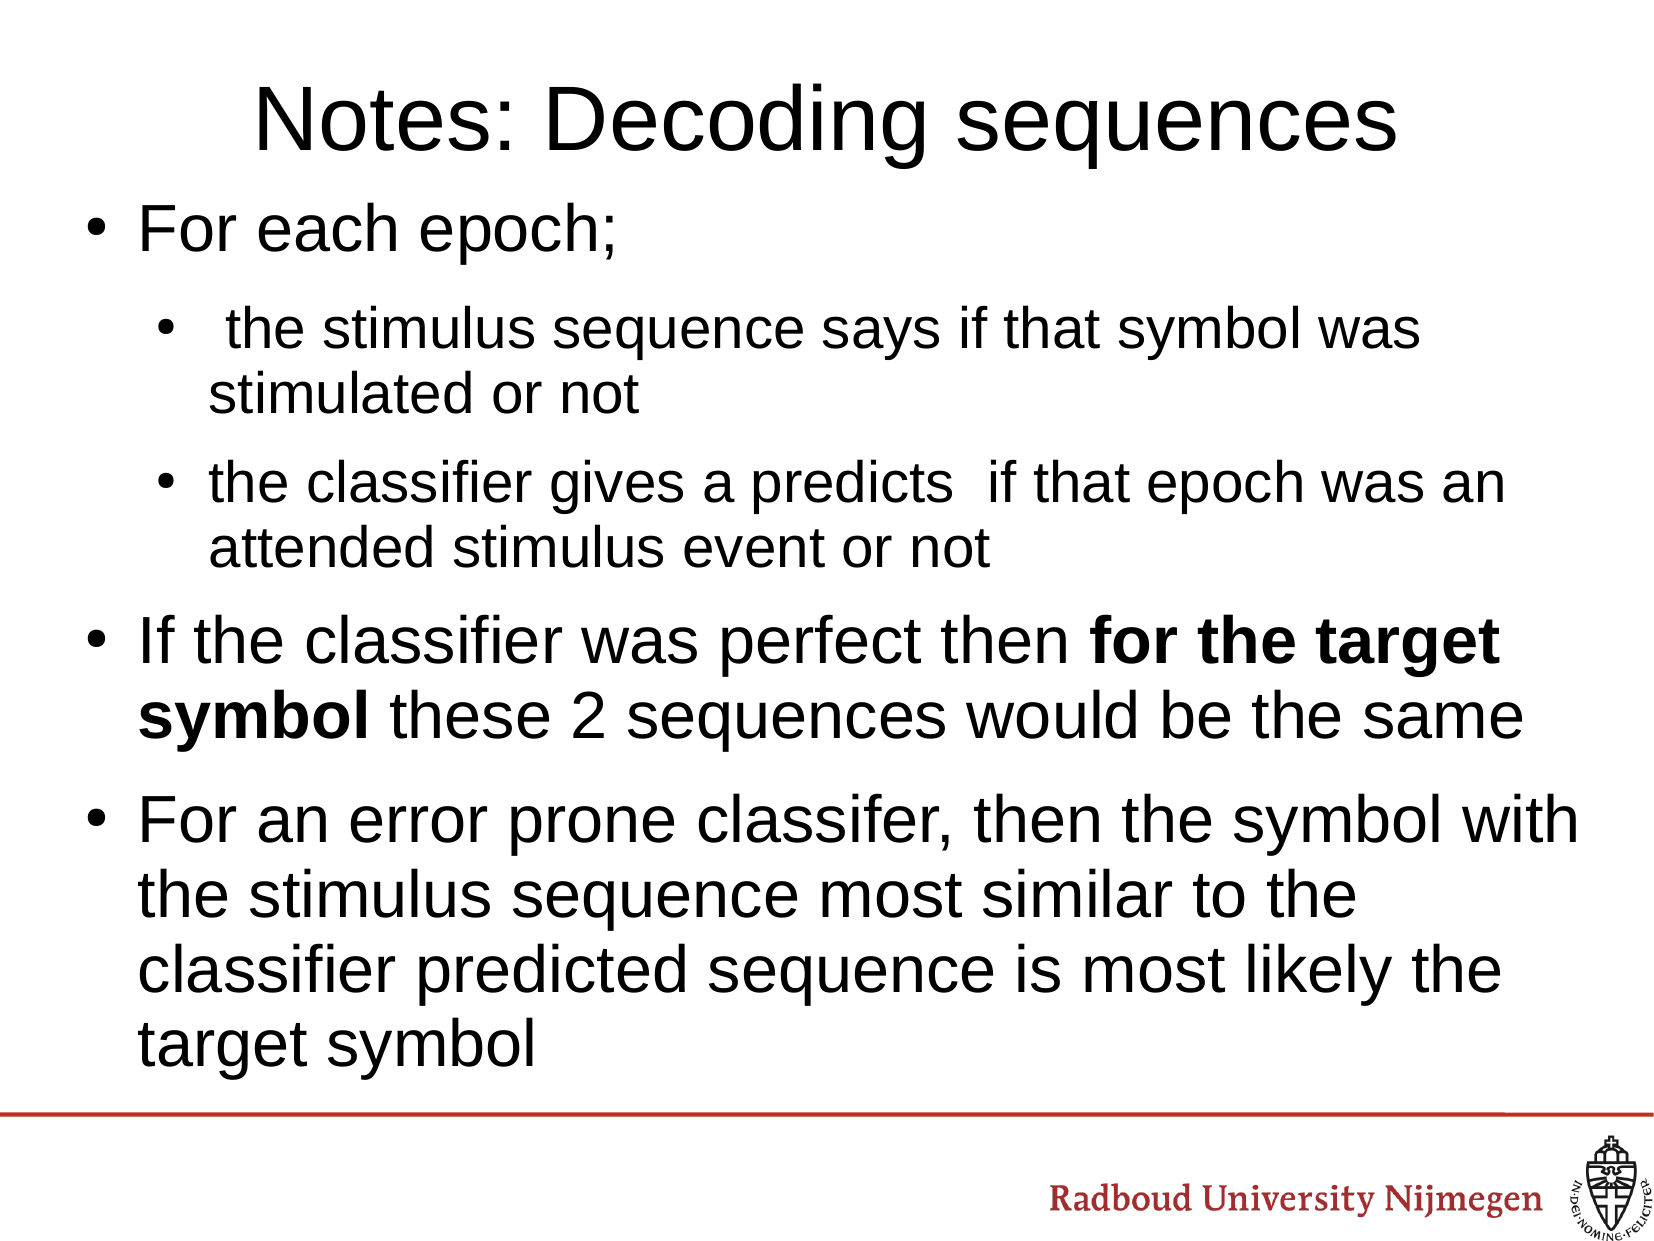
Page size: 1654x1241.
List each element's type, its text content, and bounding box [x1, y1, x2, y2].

title Notes: Decoding sequences [82, 49, 1571, 189]
picture [1050, 1134, 1654, 1241]
list For each epoch; the stimulus sequence says if that symbol was stimulated or not the classifier gives a predicts if that epoch was an attended stimulus event or not If the classifier was perfect then for the target symbol these 2 sequences would be the same For an error prone classifer, then the symbol with the stimulus sequence most similar to the classifier predicted sequence is most likely the target symbol [66, 191, 1611, 1085]
